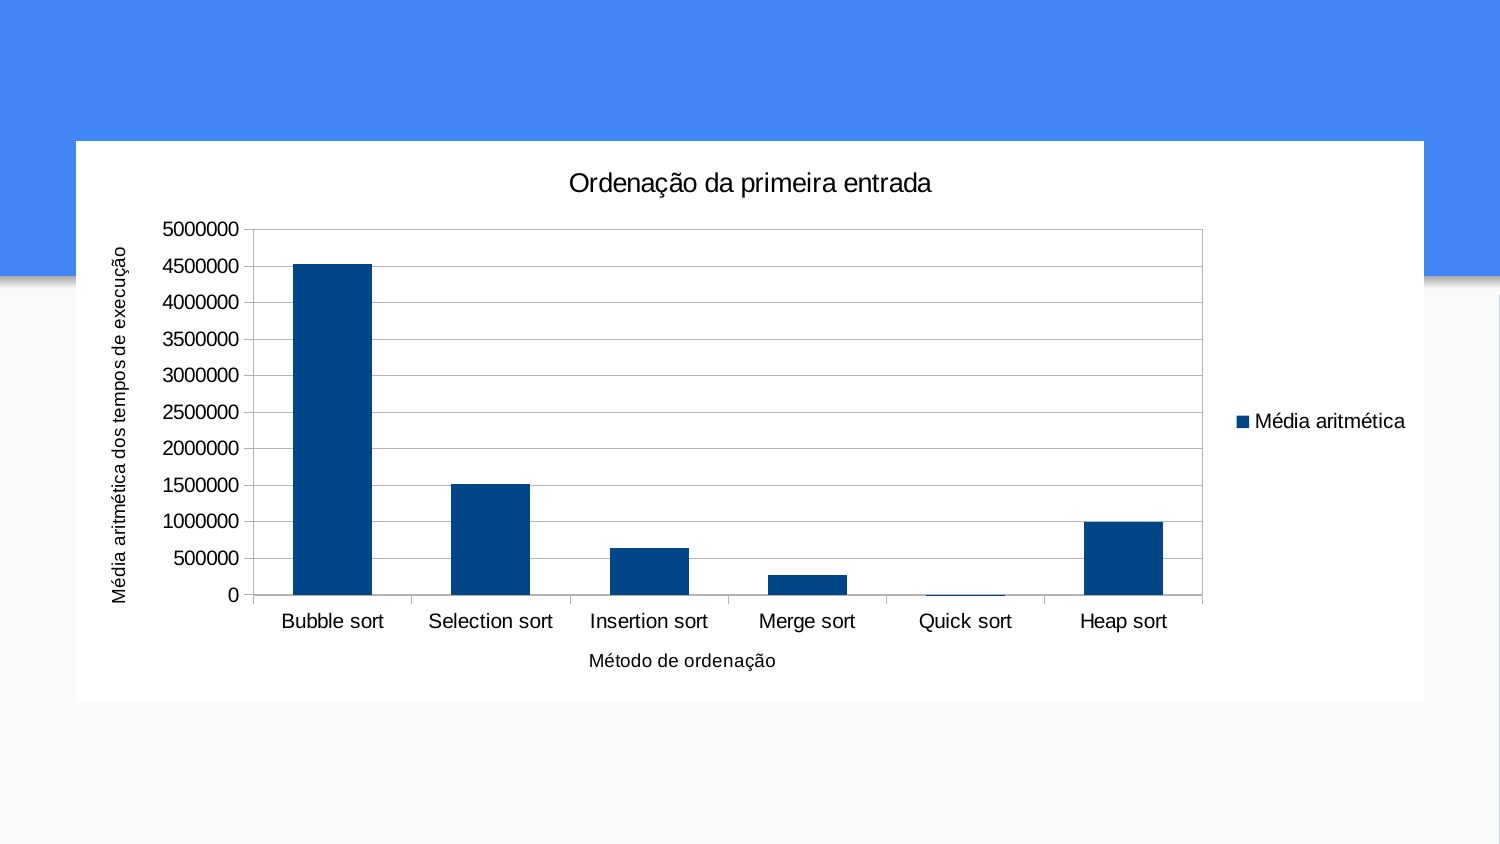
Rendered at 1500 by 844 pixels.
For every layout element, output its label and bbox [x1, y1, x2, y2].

chart [75, 141, 1425, 703]
